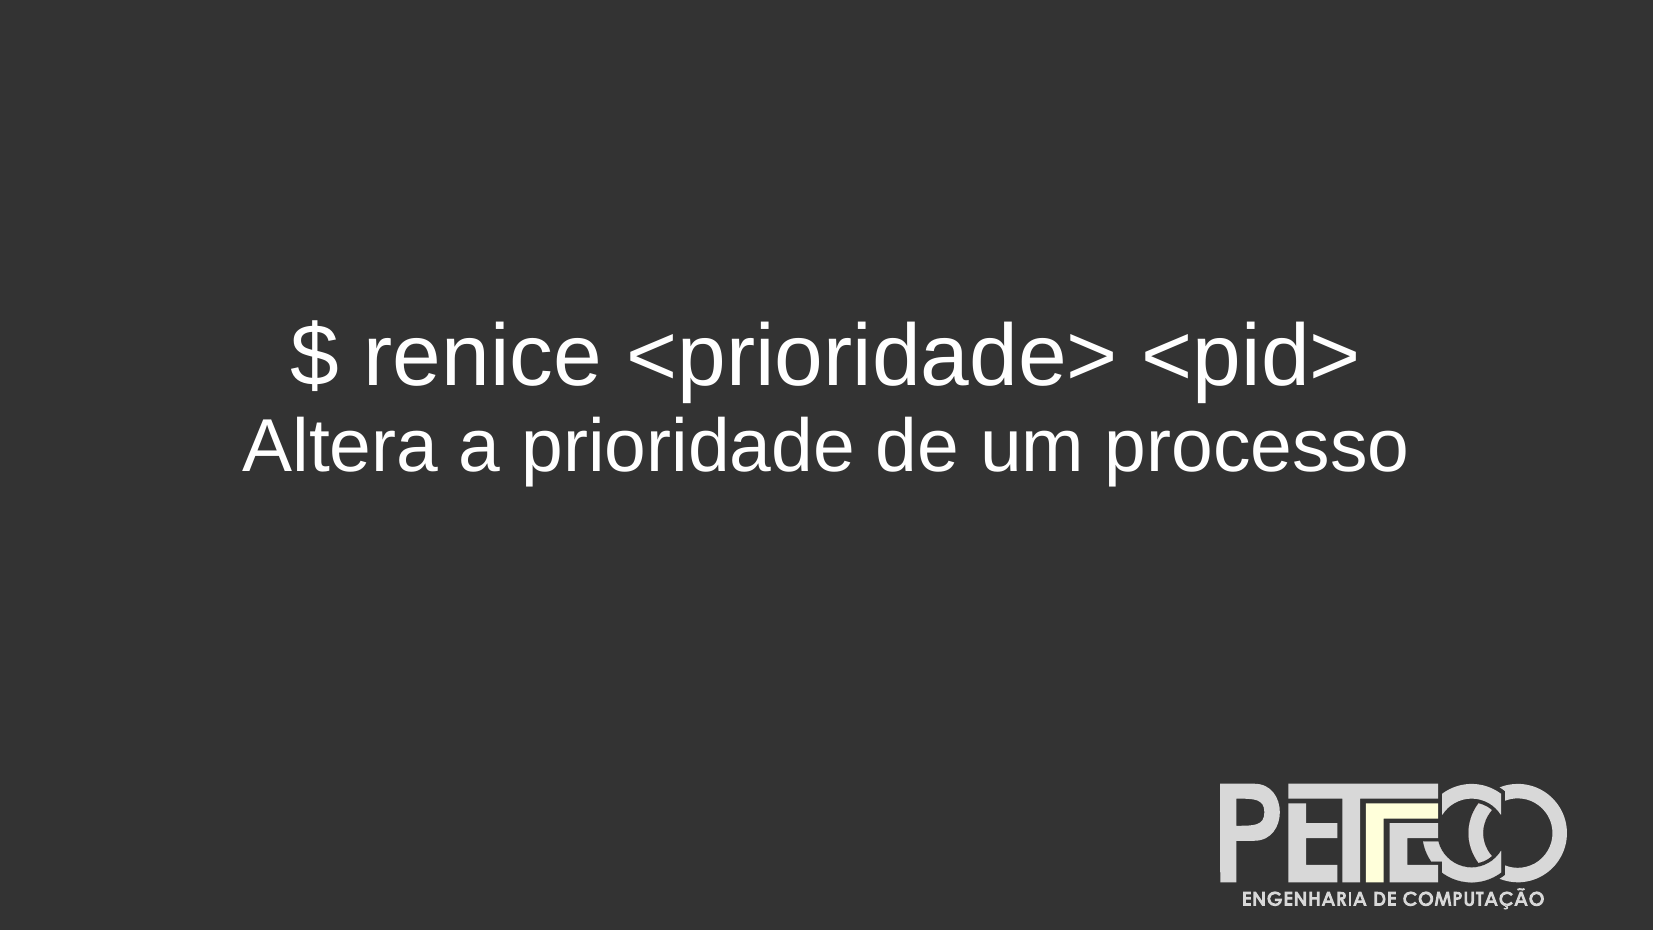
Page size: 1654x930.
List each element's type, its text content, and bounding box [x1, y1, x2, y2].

subtitle $ renice <prioridade> <pid> Altera a prioridade de um processo [82, 37, 1571, 757]
